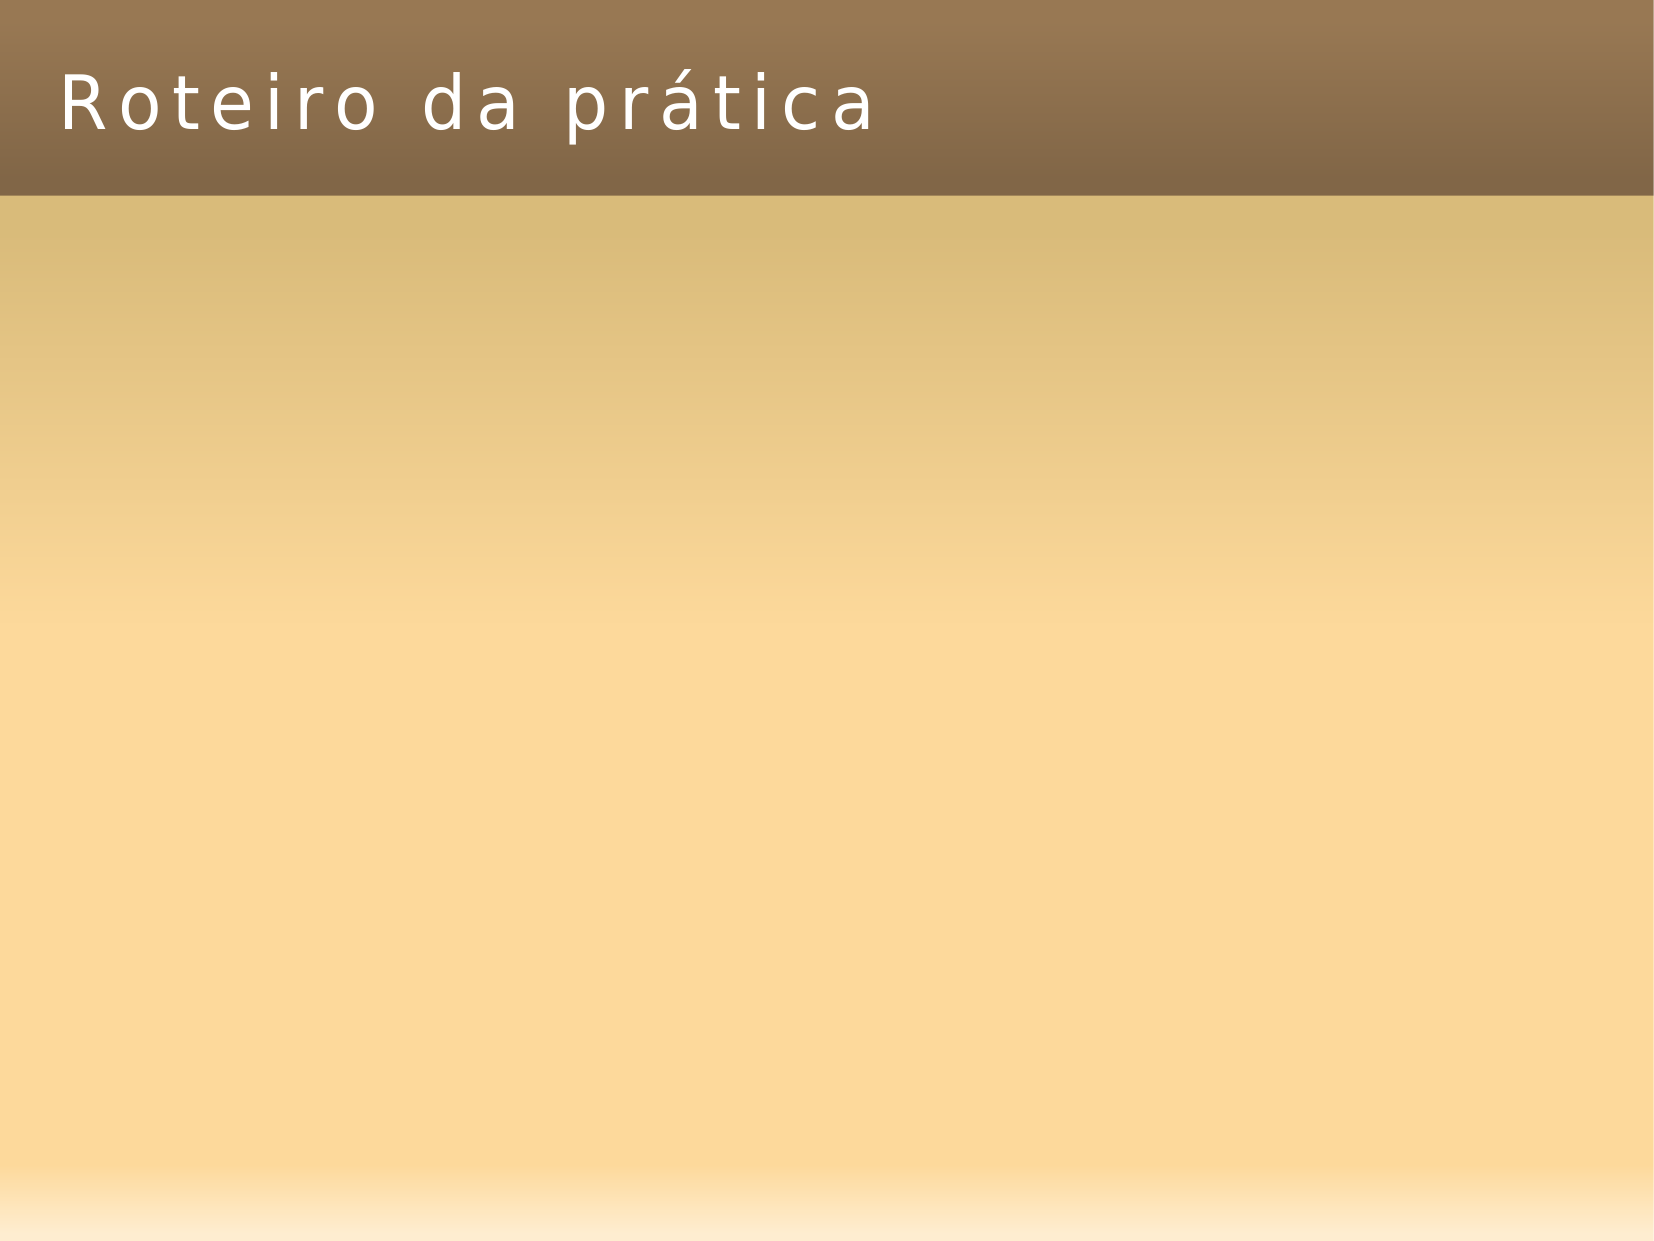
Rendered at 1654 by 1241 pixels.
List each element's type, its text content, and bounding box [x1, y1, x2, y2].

picture [0, 0, 1654, 1241]
title Roteiro da prática [59, 29, 1595, 178]
